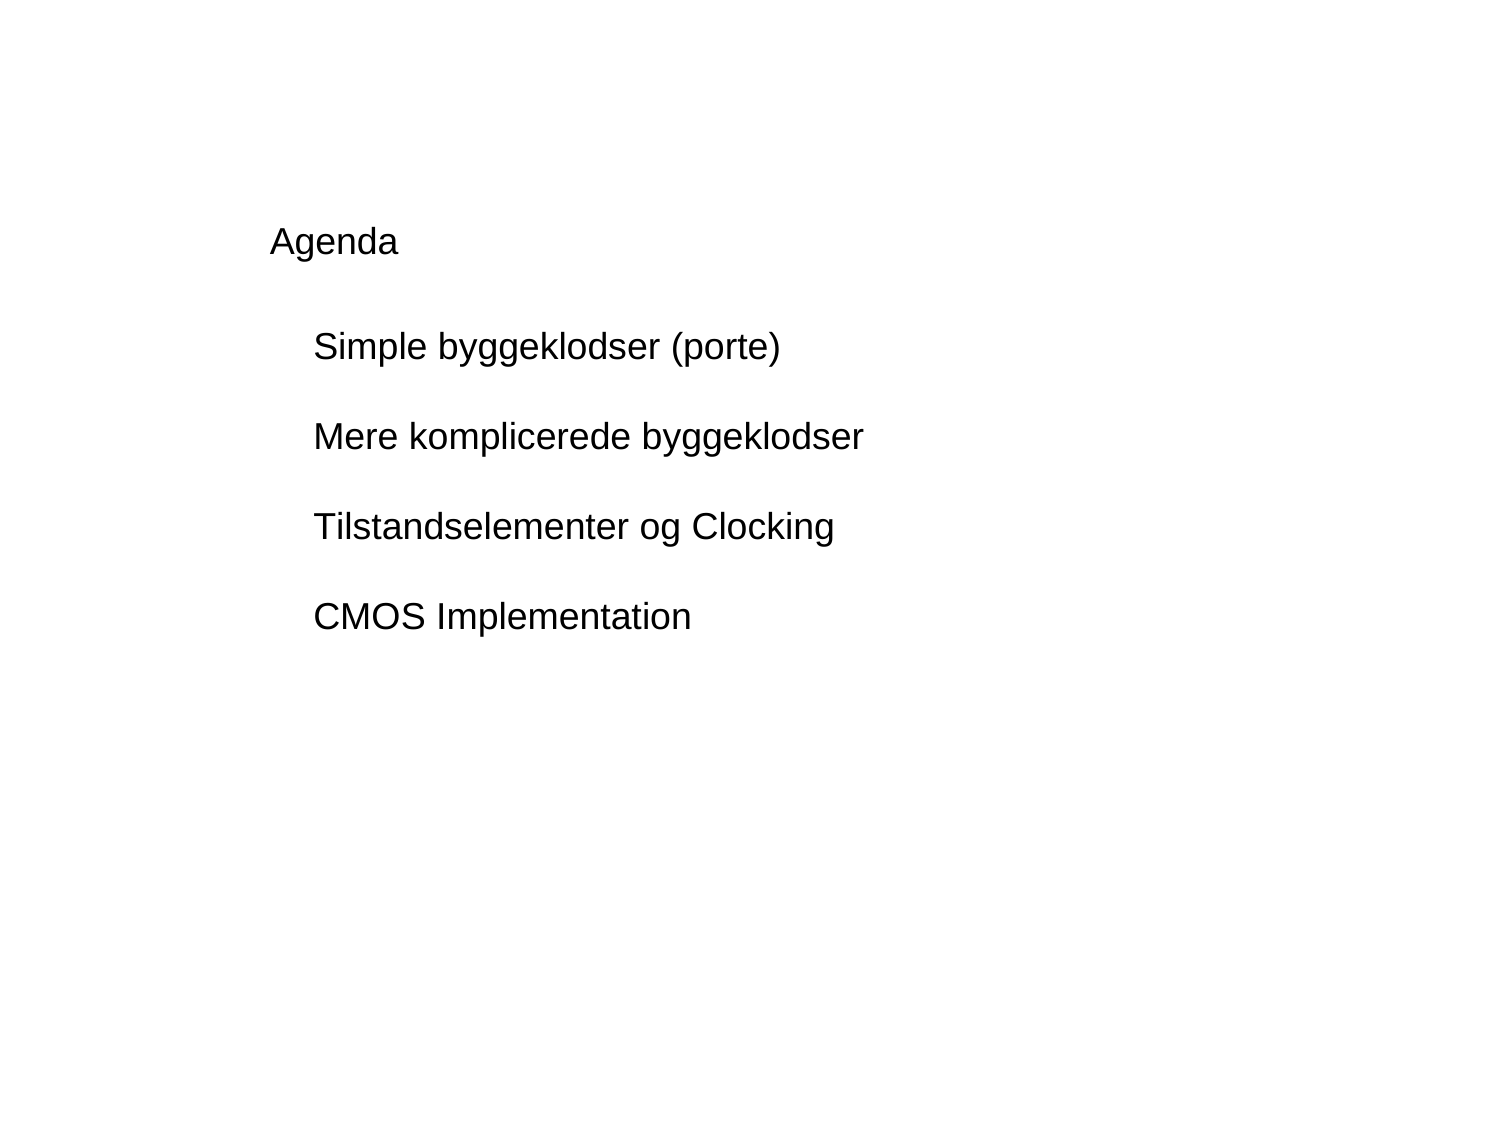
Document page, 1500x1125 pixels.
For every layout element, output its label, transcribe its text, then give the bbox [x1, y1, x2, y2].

text_box Simple byggeklodser (porte) Mere komplicerede byggeklodser Tilstandselementer og Clocking CMOS Implementation [298, 314, 879, 645]
text_box Agenda [255, 210, 414, 270]
